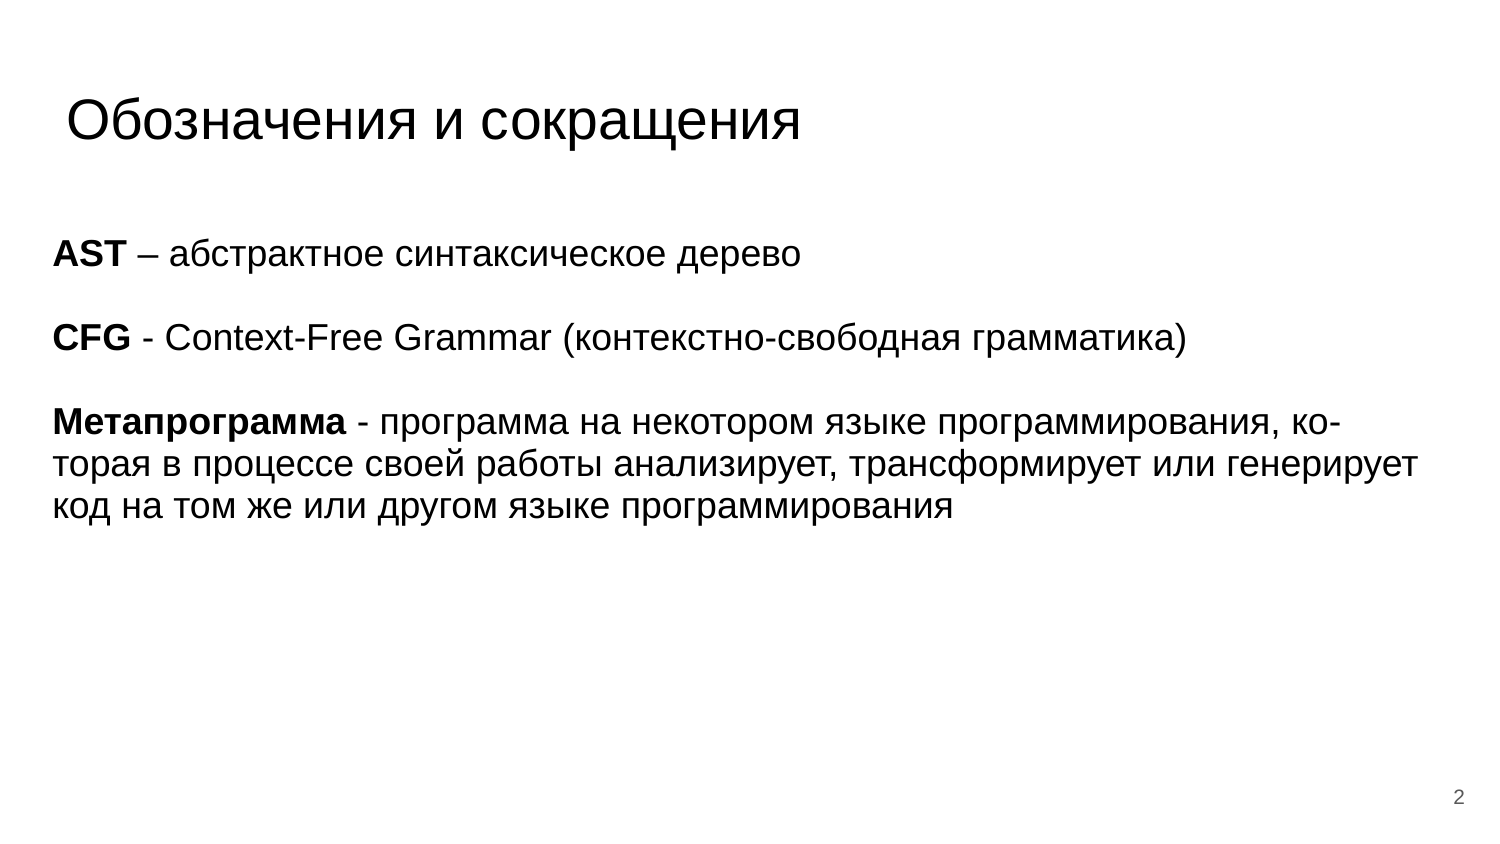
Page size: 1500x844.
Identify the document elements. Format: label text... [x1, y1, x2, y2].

text_box AST – абстрактное синтаксическое дерево CFG - Context-Free Grammar (контекстно-свободная грамматика) Метапрограмма - программа на некотором языке программирования, ко- торая в процессе своей работы анализирует, трансформирует или генерирует код на том же или другом языке программирования [37, 225, 1463, 713]
title Обозначения и сокращения [51, 72, 1449, 167]
